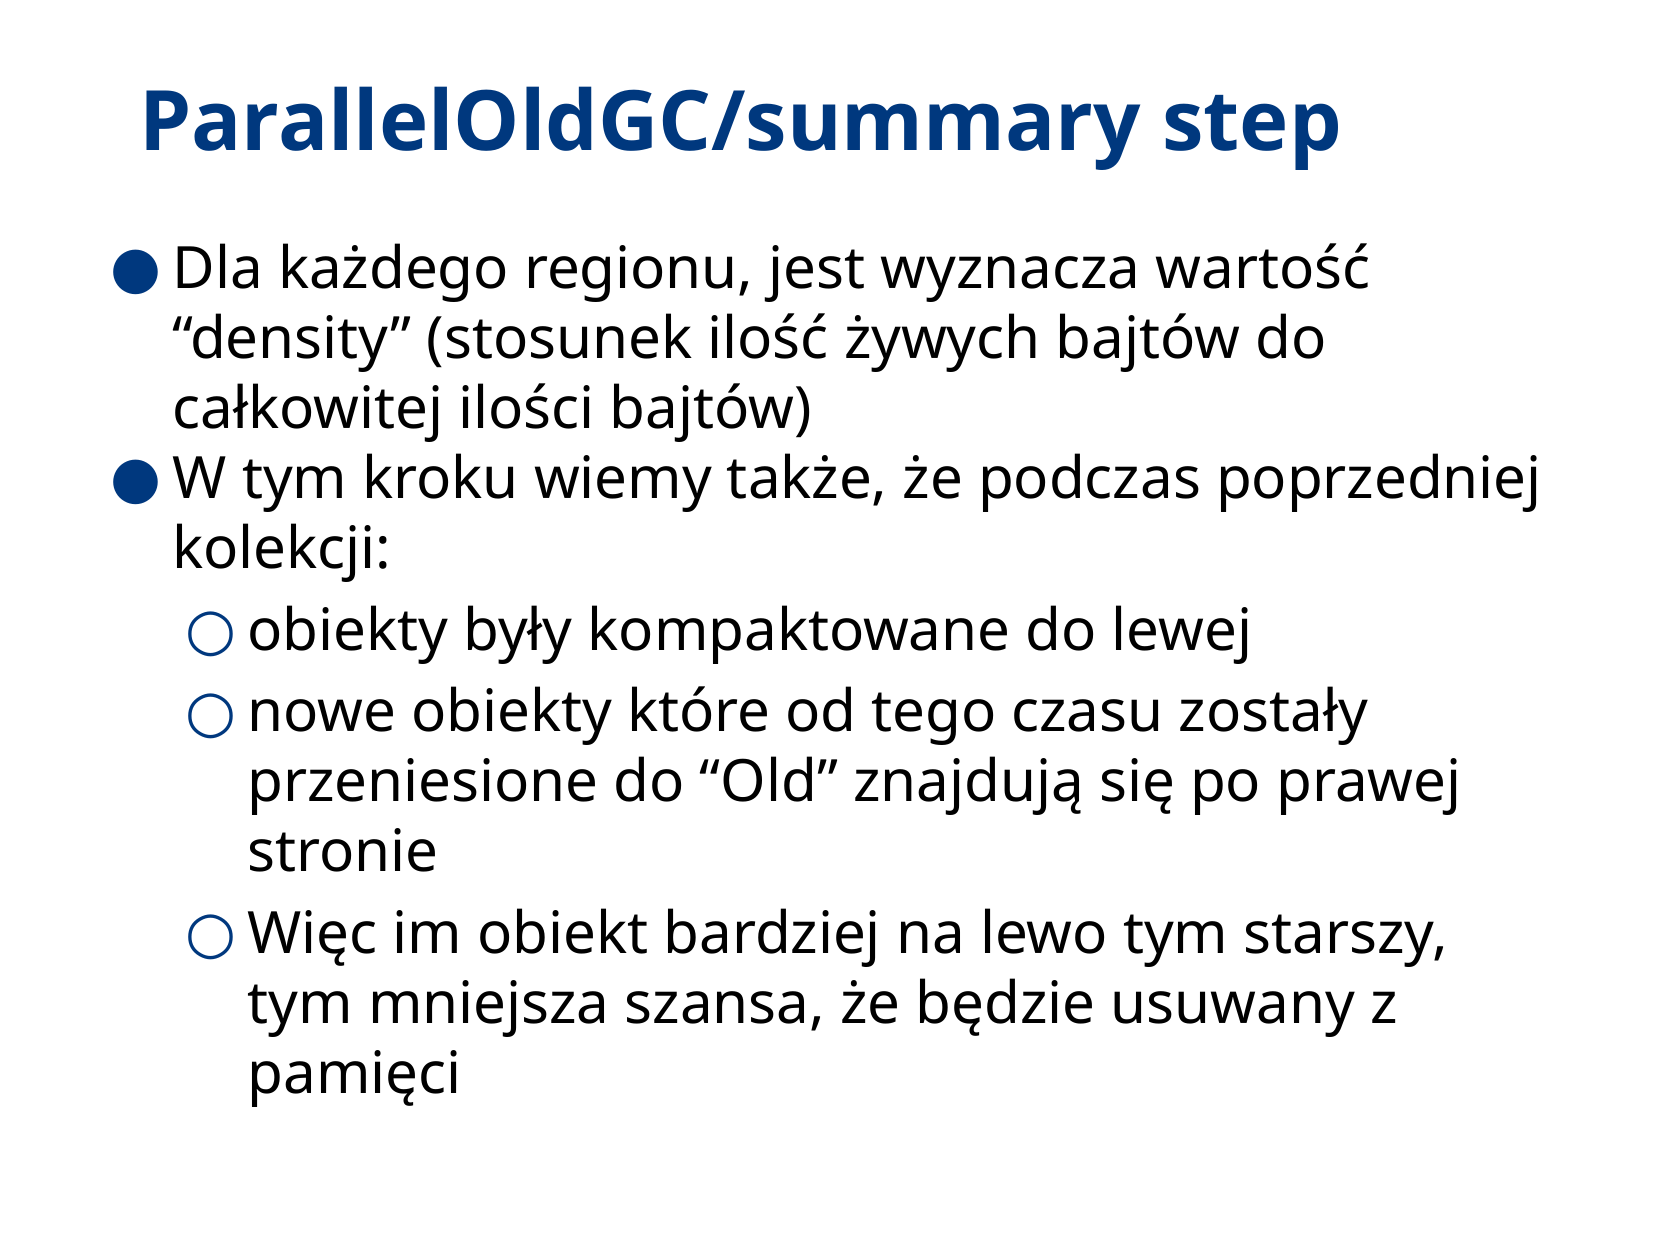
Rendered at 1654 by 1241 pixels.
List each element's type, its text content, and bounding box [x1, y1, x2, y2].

list Dla każdego regionu, jest wyznacza wartość “density” (stosunek ilość żywych bajtów do całkowitej ilości bajtów) W tym kroku wiemy także, że podczas poprzedniej kolekcji: obiekty były kompaktowane do lewej nowe obiekty które od tego czasu zostały przeniesione do “Old” znajdują się po prawej stronie Więc im obiekt bardziej na lewo tym starszy, tym mniejsza szansa, że będzie usuwany z pamięci [82, 215, 1571, 1133]
title ParallelOldGC/summary step [82, 49, 1571, 183]
